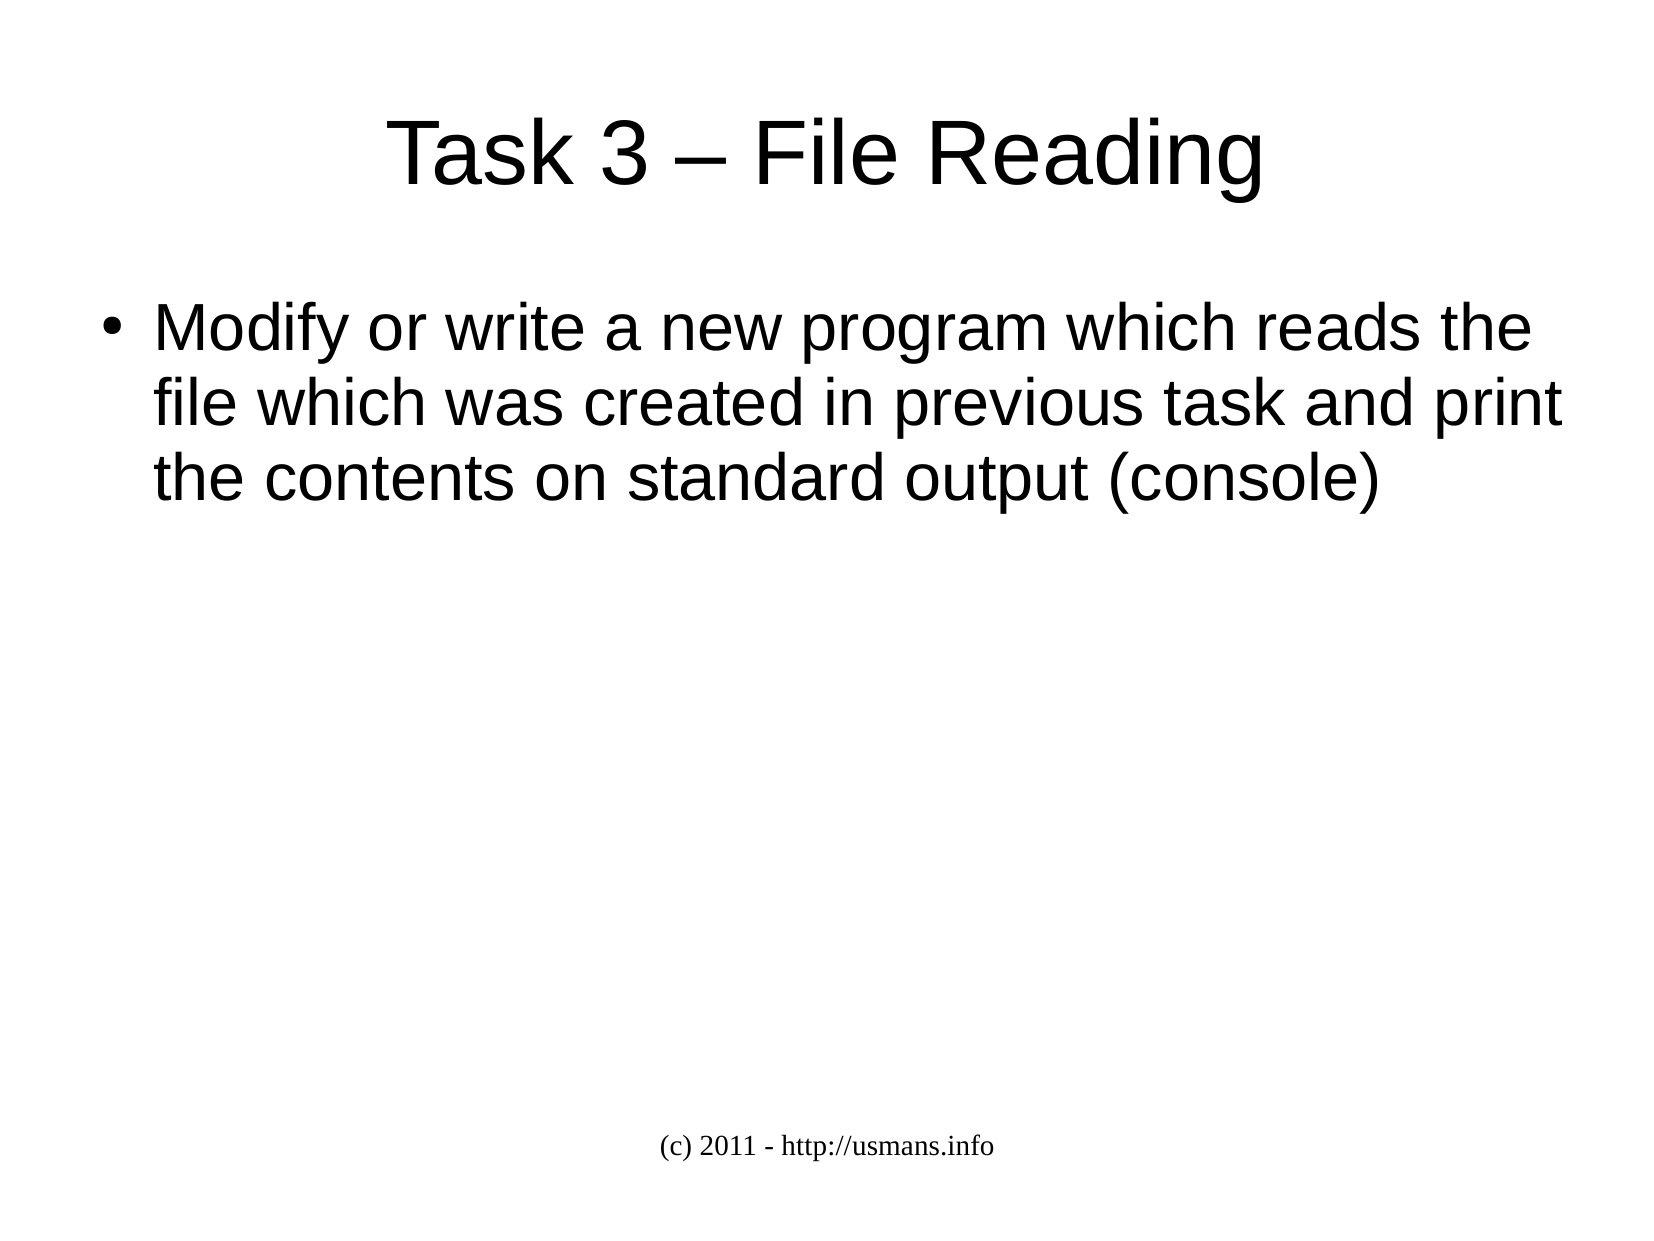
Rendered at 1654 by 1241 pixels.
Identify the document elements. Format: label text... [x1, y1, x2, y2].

title Task 3 – File Reading [82, 49, 1571, 257]
list Modify or write a new program which reads the file which was created in previous task and print the contents on standard output (console) [82, 290, 1571, 1109]
